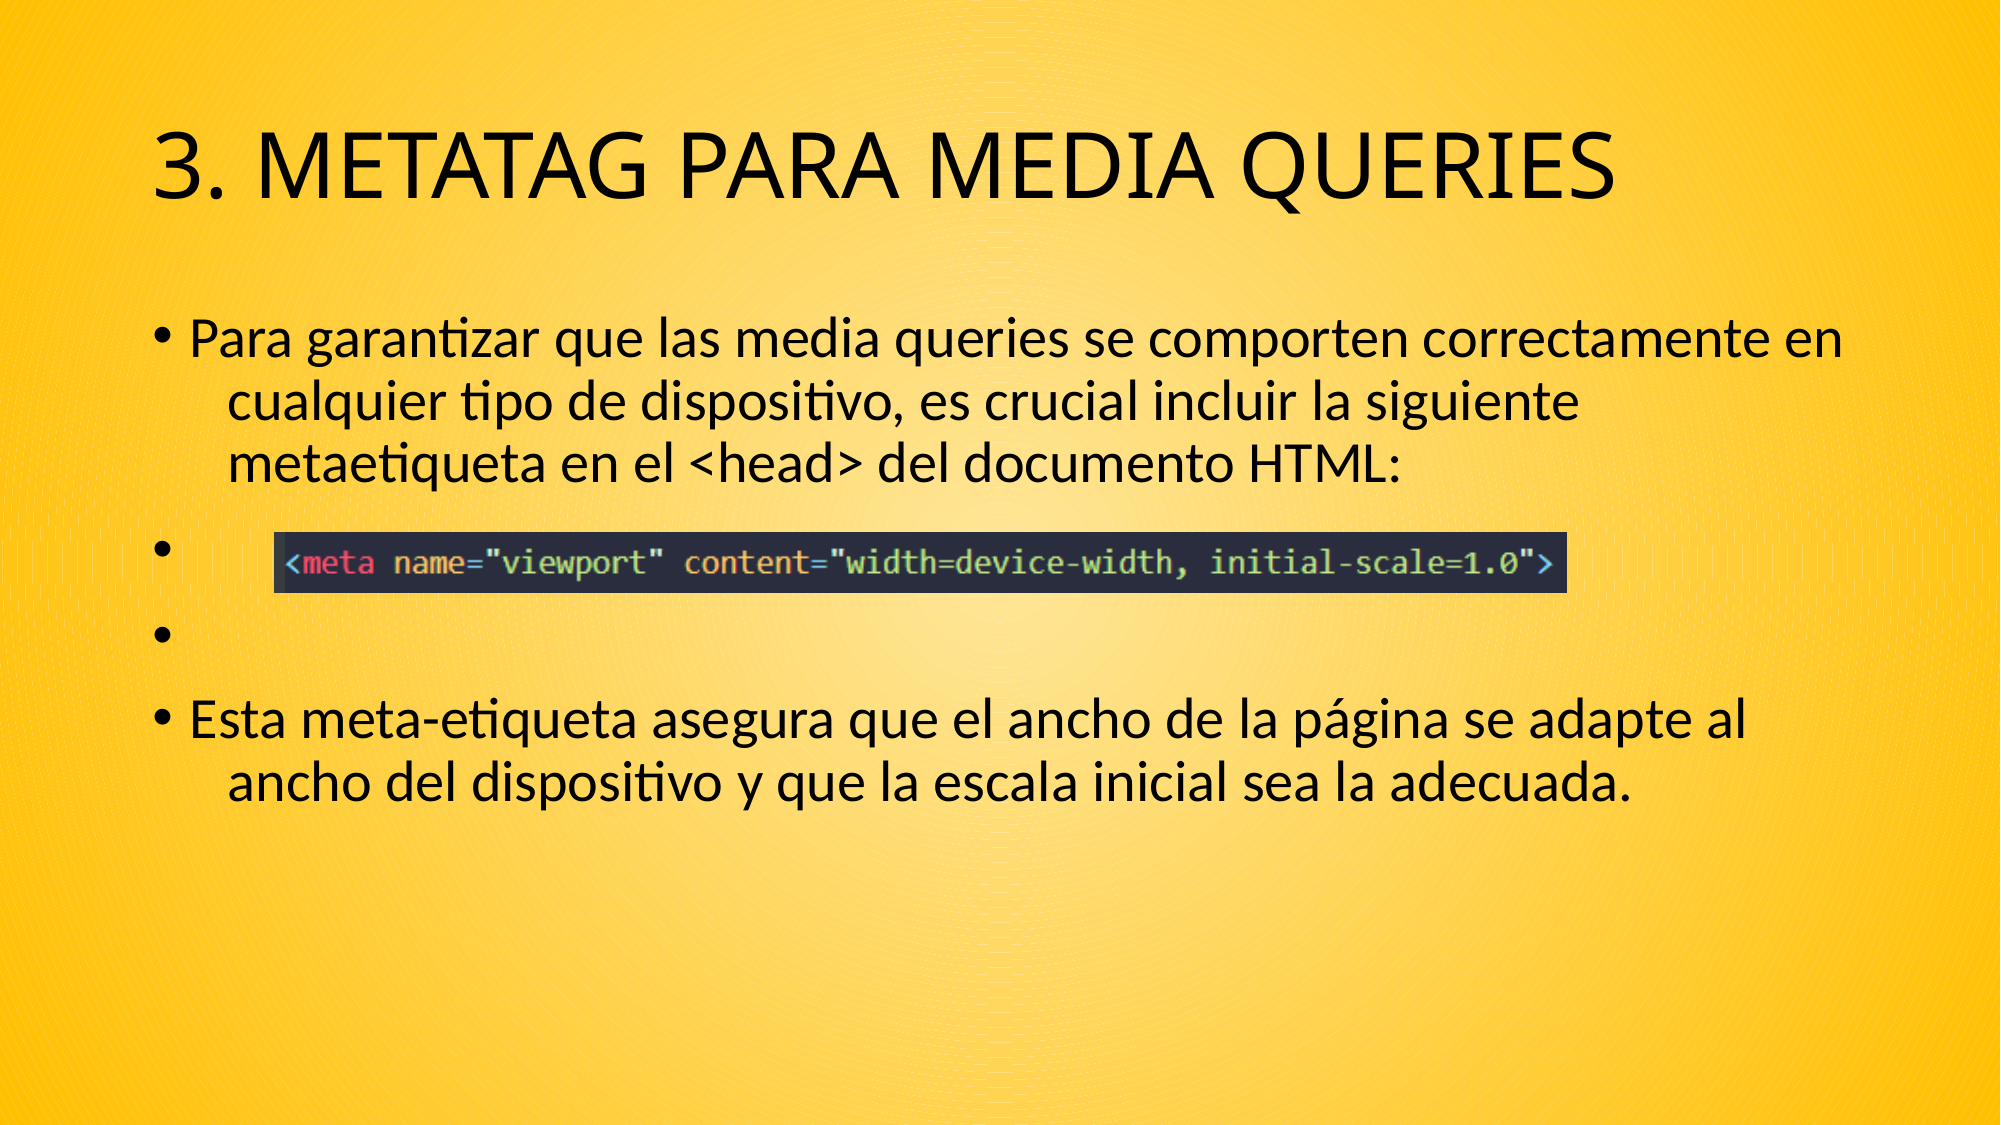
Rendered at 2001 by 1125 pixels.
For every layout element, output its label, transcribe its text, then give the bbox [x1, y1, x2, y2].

title 3. METATAG PARA MEDIA QUERIES [137, 59, 1863, 278]
picture [274, 532, 1567, 593]
list Para garantizar que las media queries se comporten correctamente en cualquier tipo de dispositivo, es crucial incluir la siguiente metaetiqueta en el <head> del documento HTML: Esta meta-etiqueta asegura que el ancho de la página se adapte al ancho del dispositivo y que la escala inicial sea la adecuada. [137, 299, 1863, 1014]
